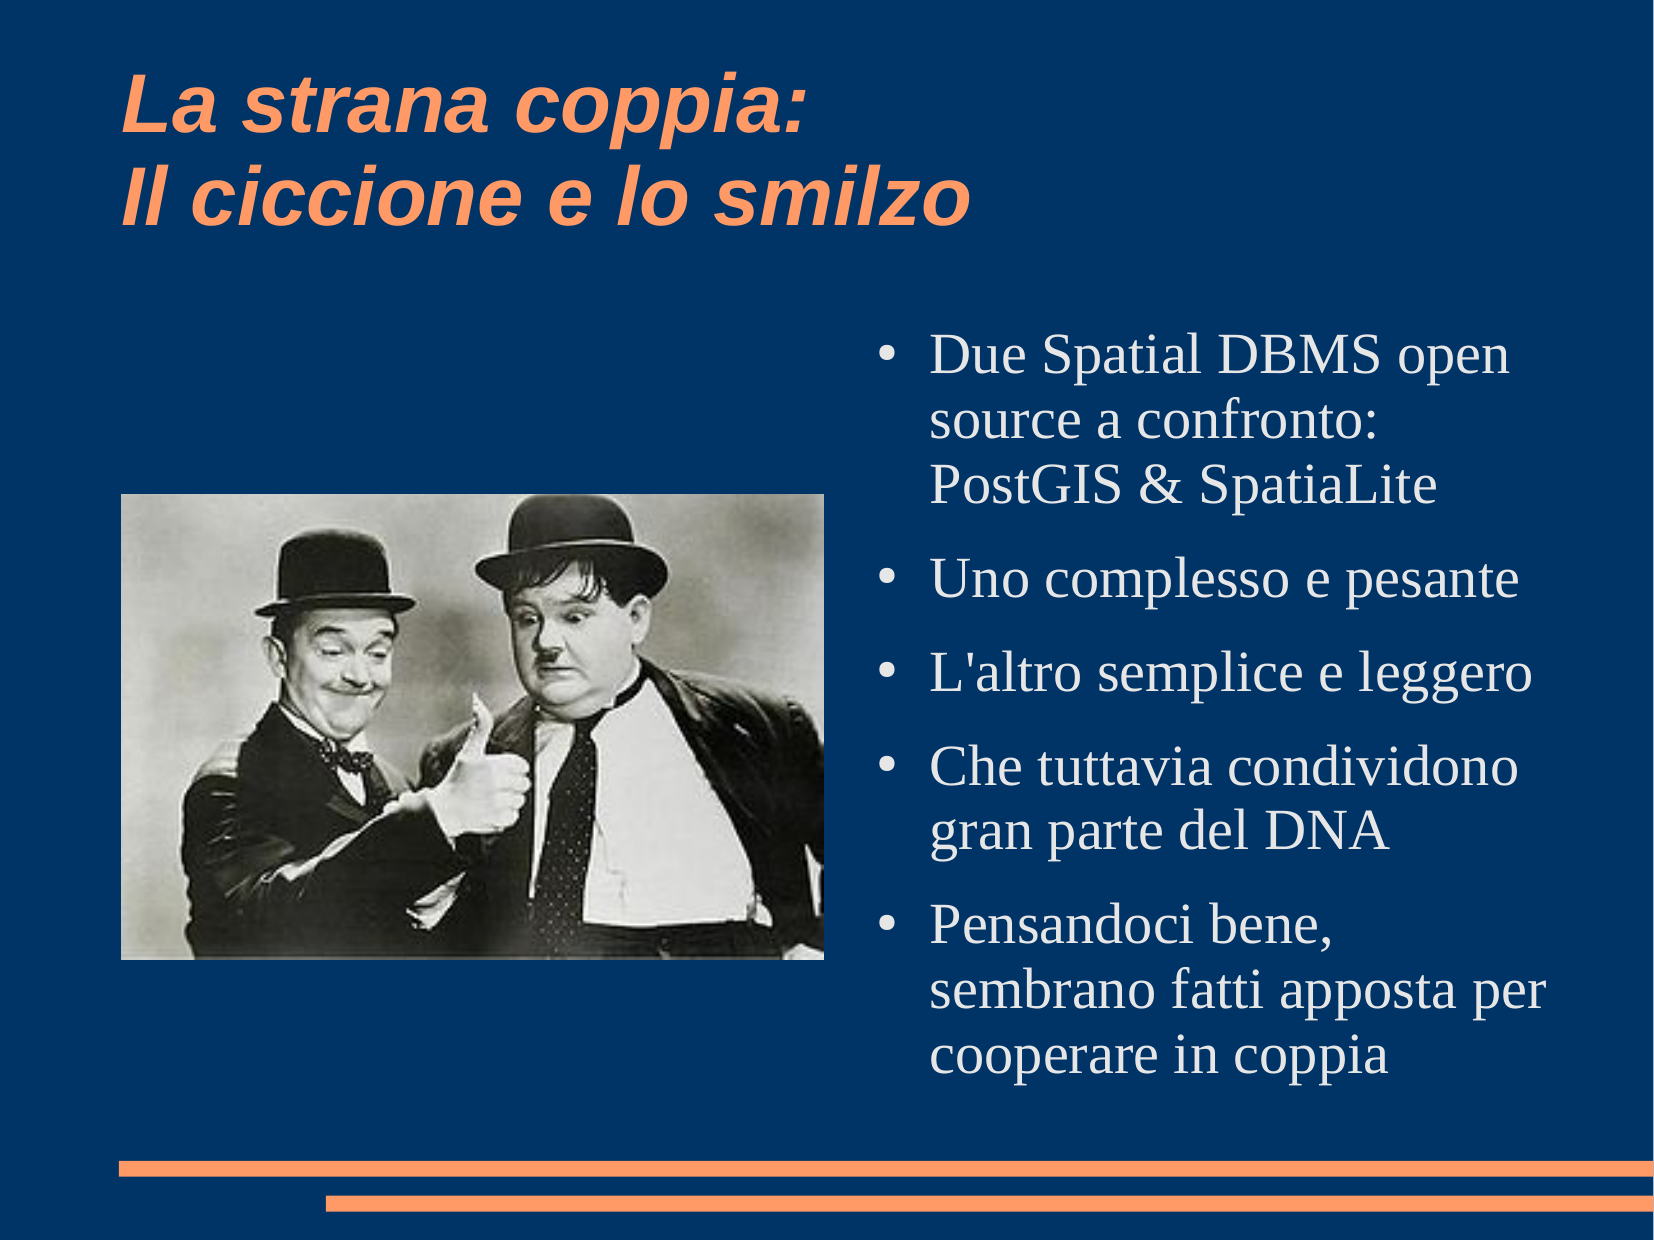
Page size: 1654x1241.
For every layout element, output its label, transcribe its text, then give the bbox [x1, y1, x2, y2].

title La strana coppia: Il ciccione e lo smilzo [121, 46, 1534, 254]
picture [121, 494, 824, 960]
list Due Spatial DBMS open source a confronto: PostGIS & SpatiaLite Uno complesso e pesante L'altro semplice e leggero Che tuttavia condividono gran parte del DNA Pensandoci bene, sembrano fatti apposta per cooperare in coppia [858, 322, 1562, 1132]
